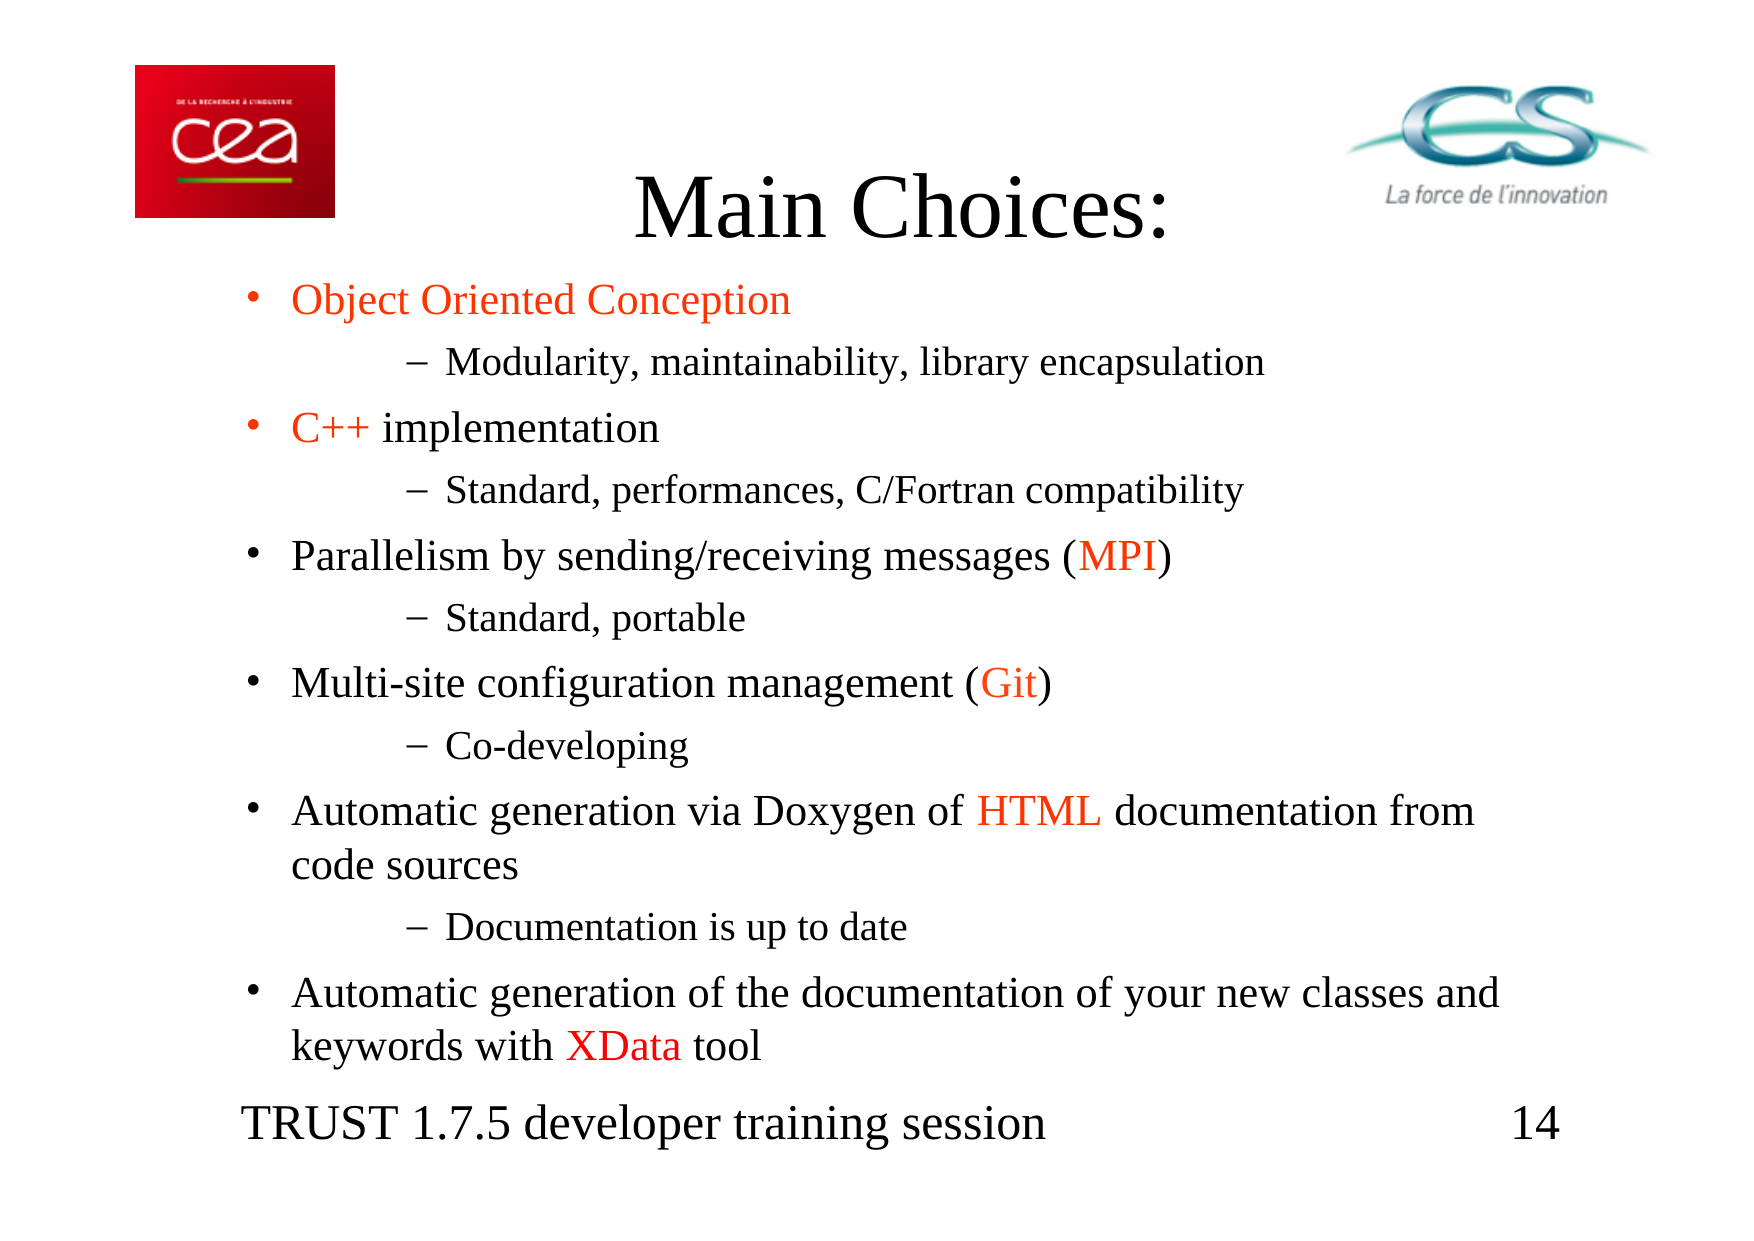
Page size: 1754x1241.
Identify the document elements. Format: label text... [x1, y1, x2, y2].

title Main Choices: [227, 106, 1579, 295]
picture [1340, 73, 1662, 218]
list Object Oriented Conception Modularity, maintainability, library encapsulation C++ implementation Standard, performances, C/Fortran compatibility Parallelism by sending/receiving messages (MPI) Standard, portable Multi-site configuration management (Git) Co-developing Automatic generation via Doxygen of HTML documentation from code sources Documentation is up to date Automatic generation of the documentation of your new classes and keywords with XData tool [230, 262, 1583, 1079]
picture [135, 65, 335, 218]
